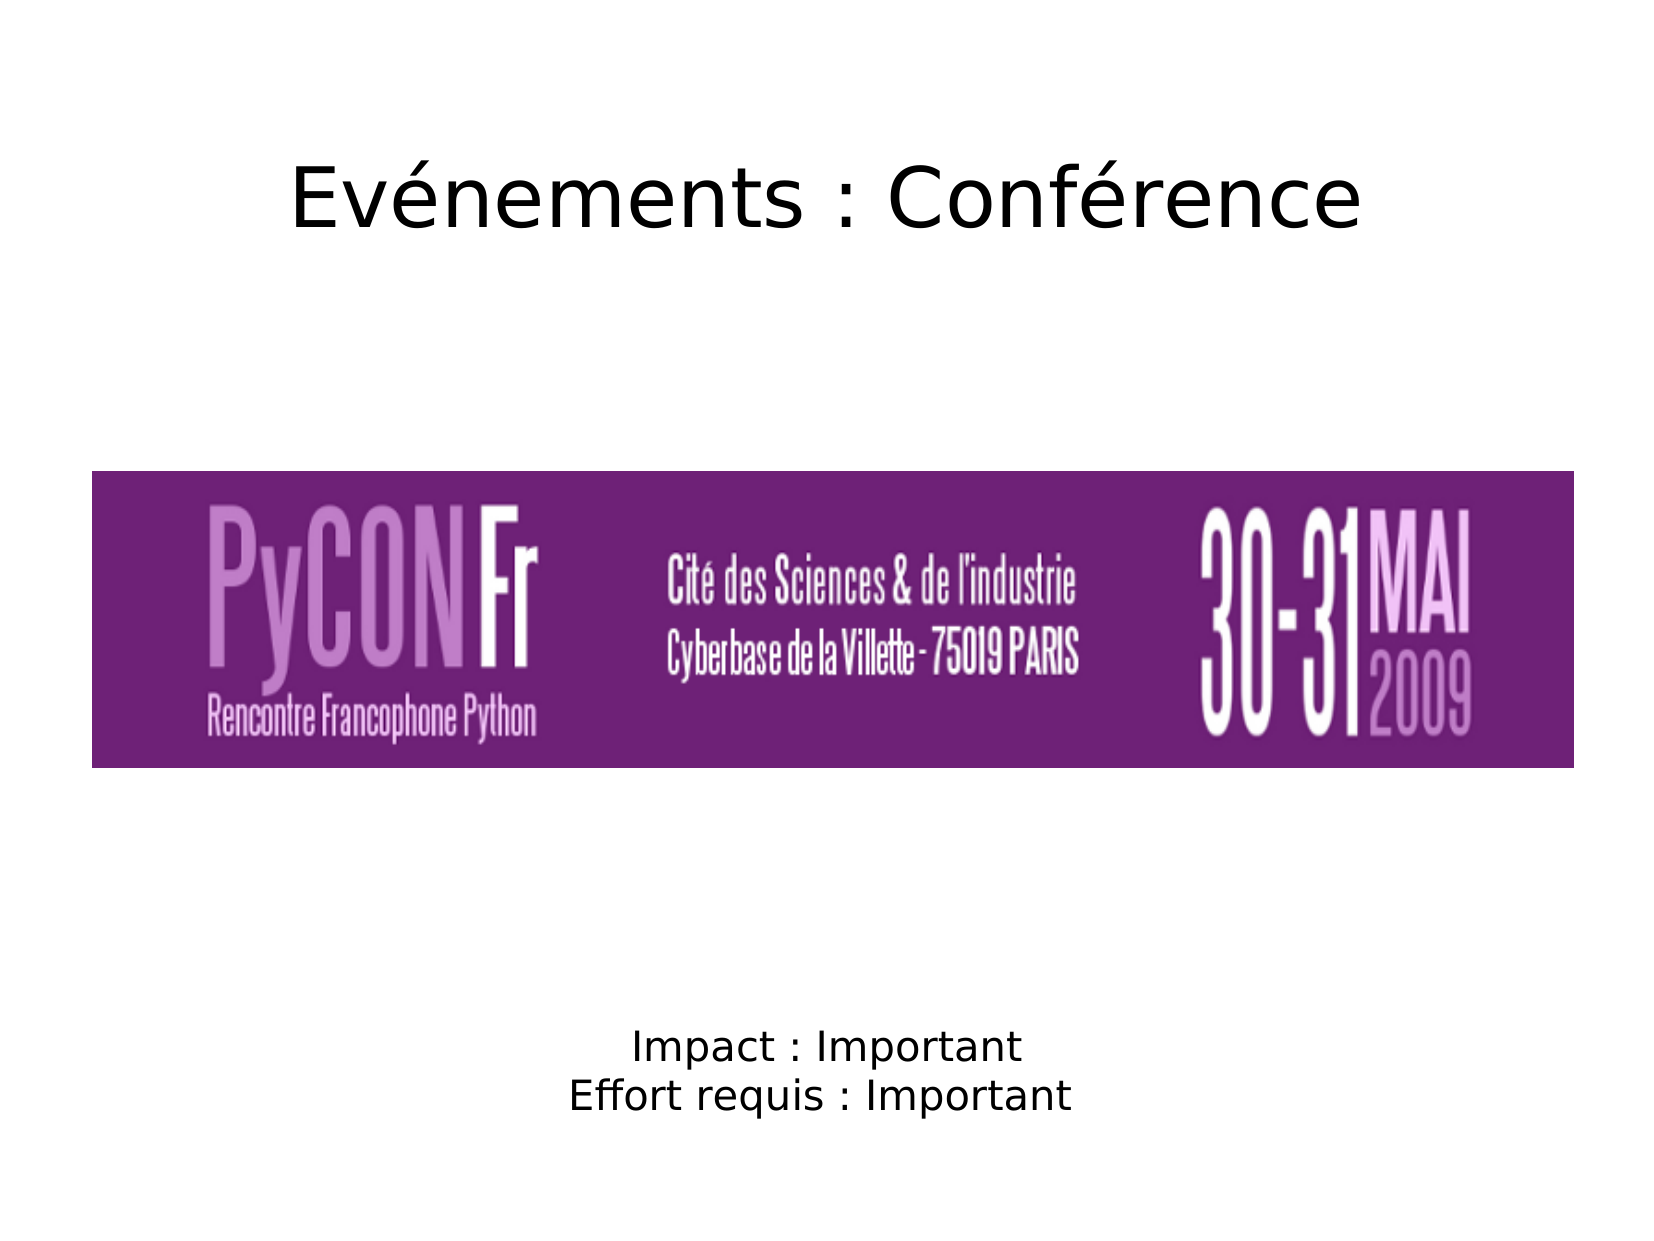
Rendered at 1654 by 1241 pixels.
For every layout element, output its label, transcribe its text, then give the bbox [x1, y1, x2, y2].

text_box Evénements : Conférence Impact : Important Effort requis : Important [0, 142, 1654, 1128]
picture [92, 471, 1574, 769]
